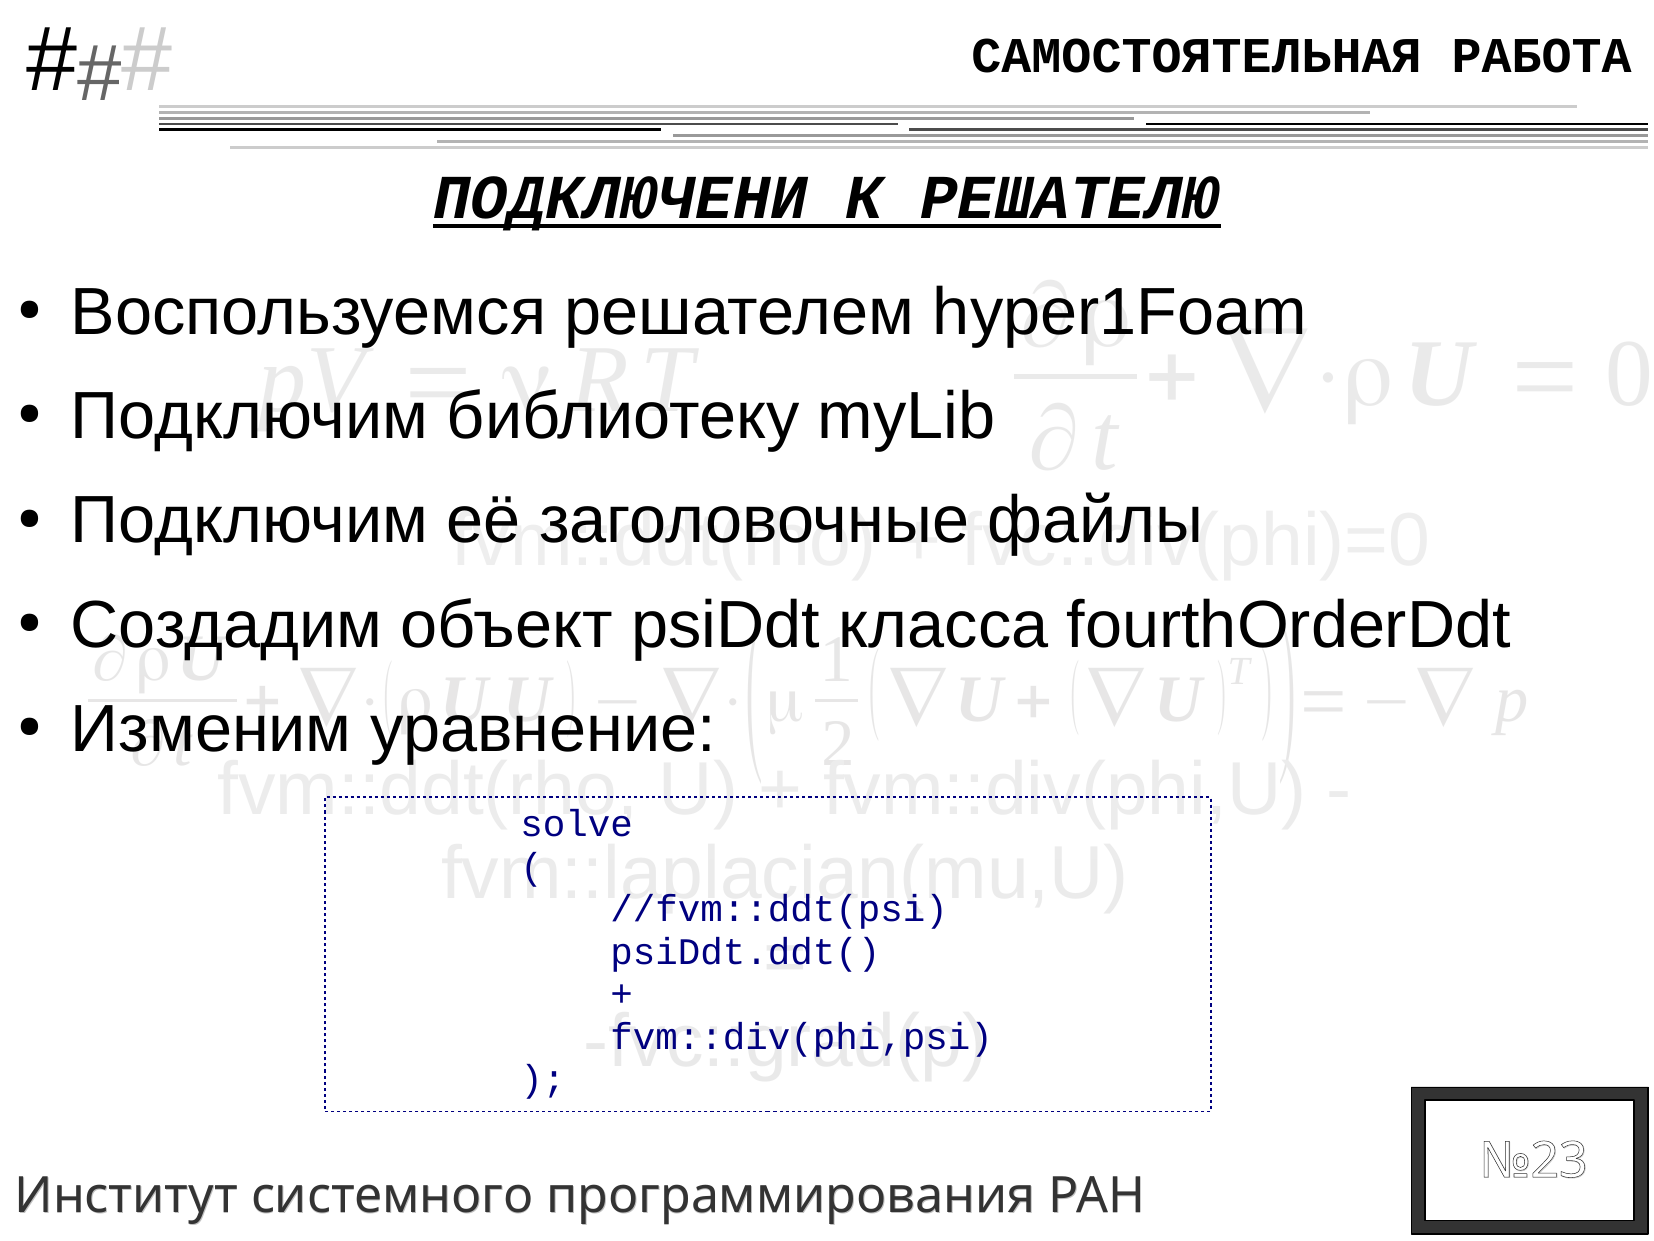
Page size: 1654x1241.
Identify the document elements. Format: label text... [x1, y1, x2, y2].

text_box solve ( //fvm::ddt(psi) psiDdt.ddt() + fvm::div(phi,psi) ); [324, 797, 1211, 1112]
list Воспользуемся решателем hyper1Foam Подключим библиотеку myLib Подключим её заголовочные файлы Создадим объект psiDdt класса fourthOrderDdt Изменим уравнение: [0, 274, 1654, 1093]
title ПОДКЛЮЧЕНИ К РЕШАТЕЛЮ [0, 147, 1654, 257]
